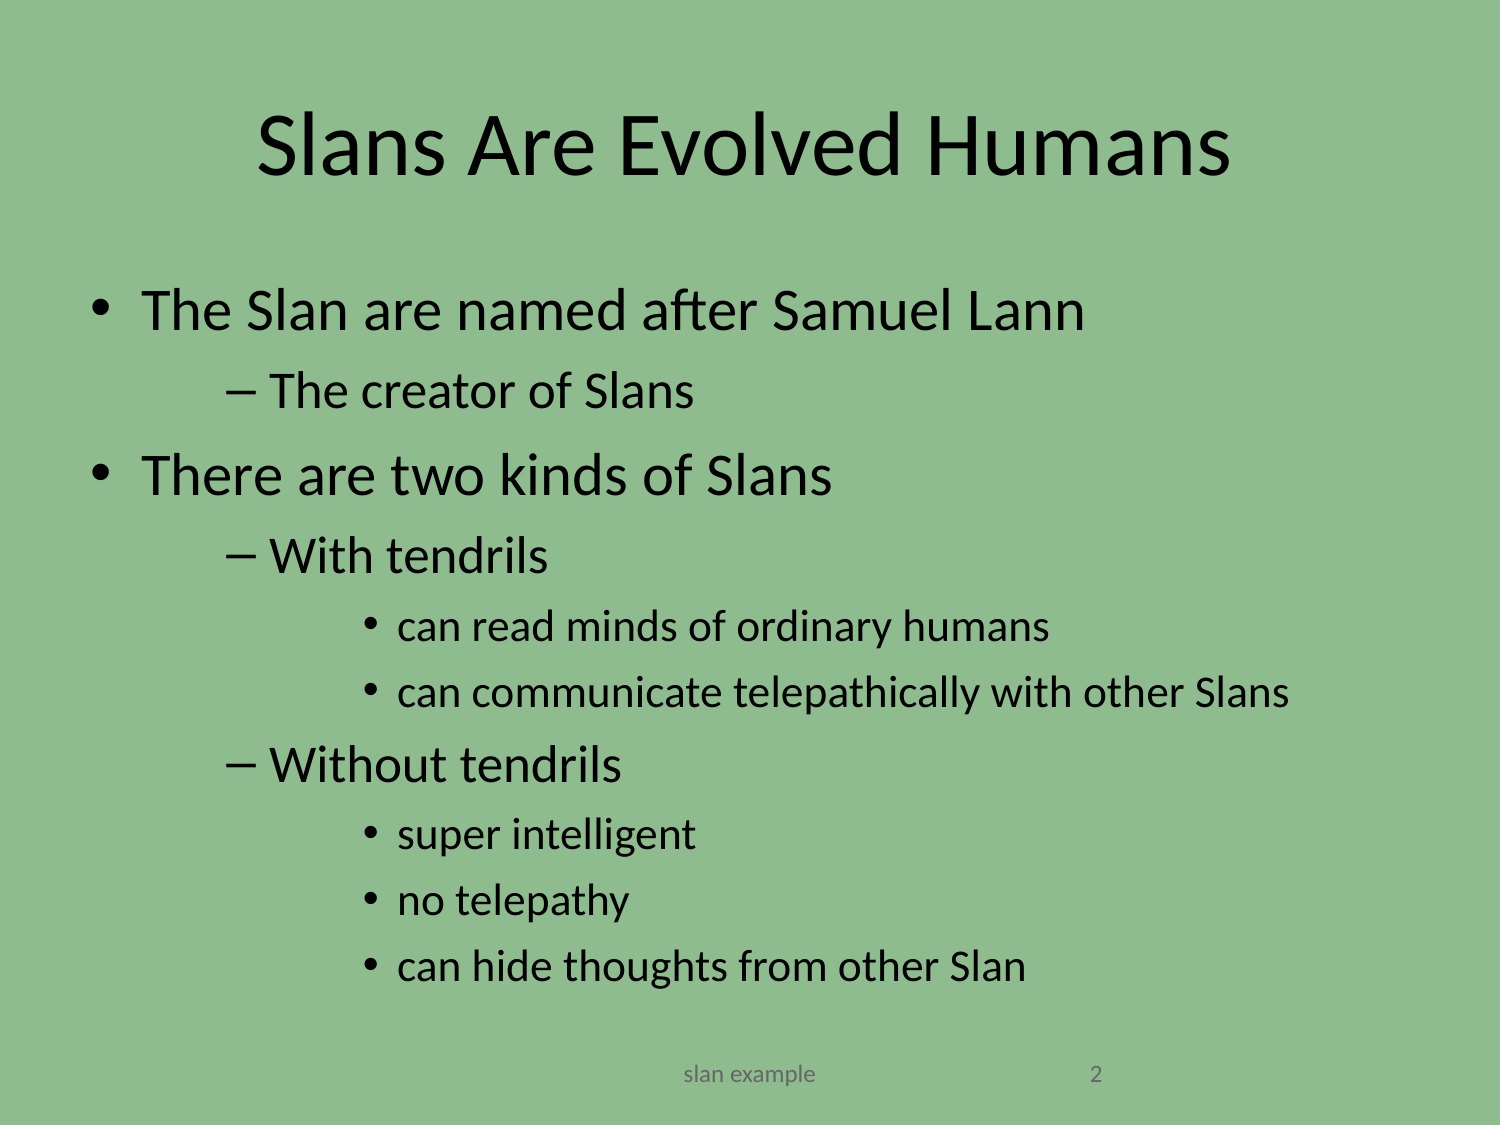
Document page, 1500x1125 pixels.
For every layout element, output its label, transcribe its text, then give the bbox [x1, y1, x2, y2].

title Slans Are Evolved Humans [75, 45, 1426, 233]
list The Slan are named after Samuel Lann The creator of Slans There are two kinds of Slans With tendrils can read minds of ordinary humans can communicate telepathically with other Slans Without tendrils super intelligent no telepathy can hide thoughts from other Slan [75, 262, 1426, 1005]
